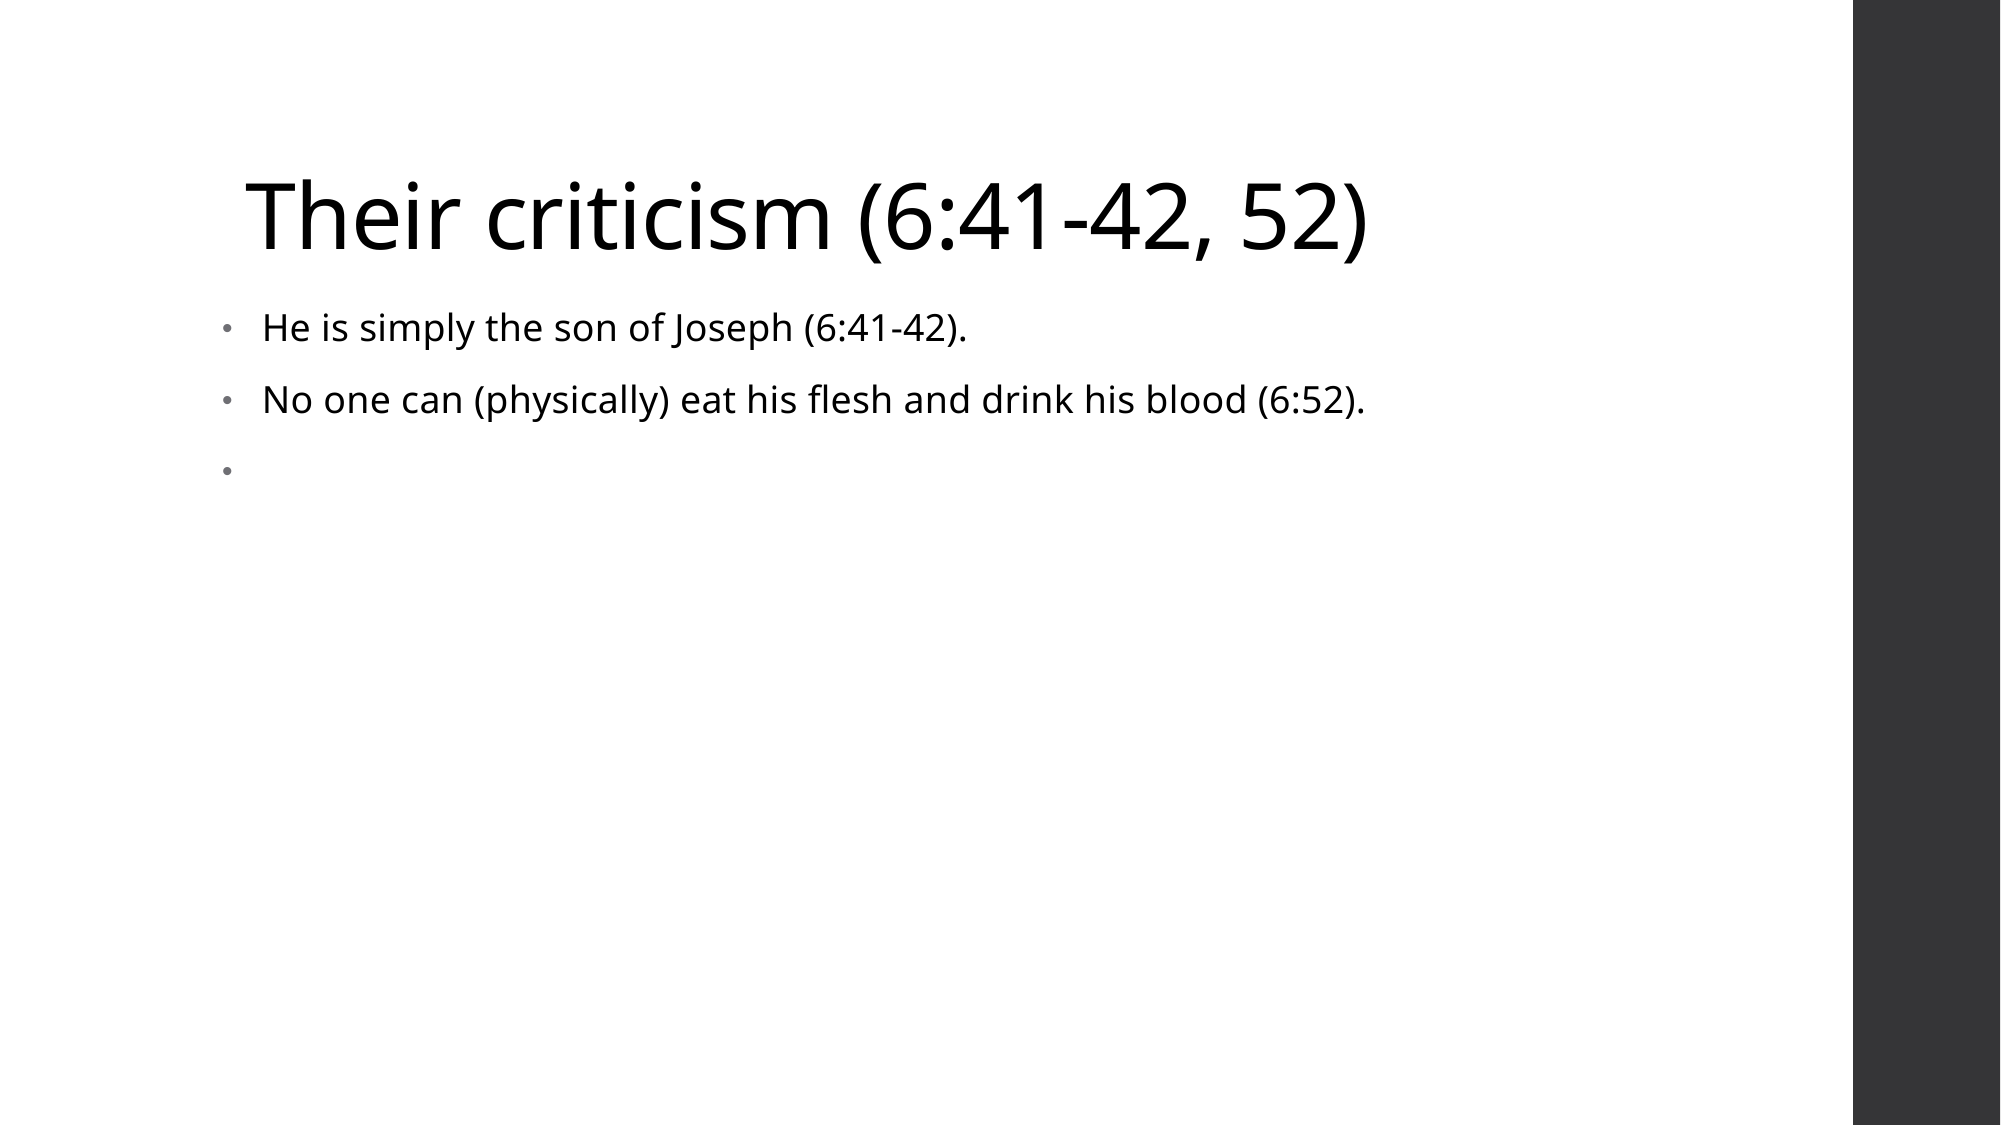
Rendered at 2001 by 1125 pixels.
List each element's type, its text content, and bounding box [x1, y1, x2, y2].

list He is simply the son of Joseph (6:41-42). No one can (physically) eat his flesh and drink his blood (6:52). [206, 299, 1617, 1014]
title Their criticism (6:41-42, 52) [206, 60, 1797, 278]
